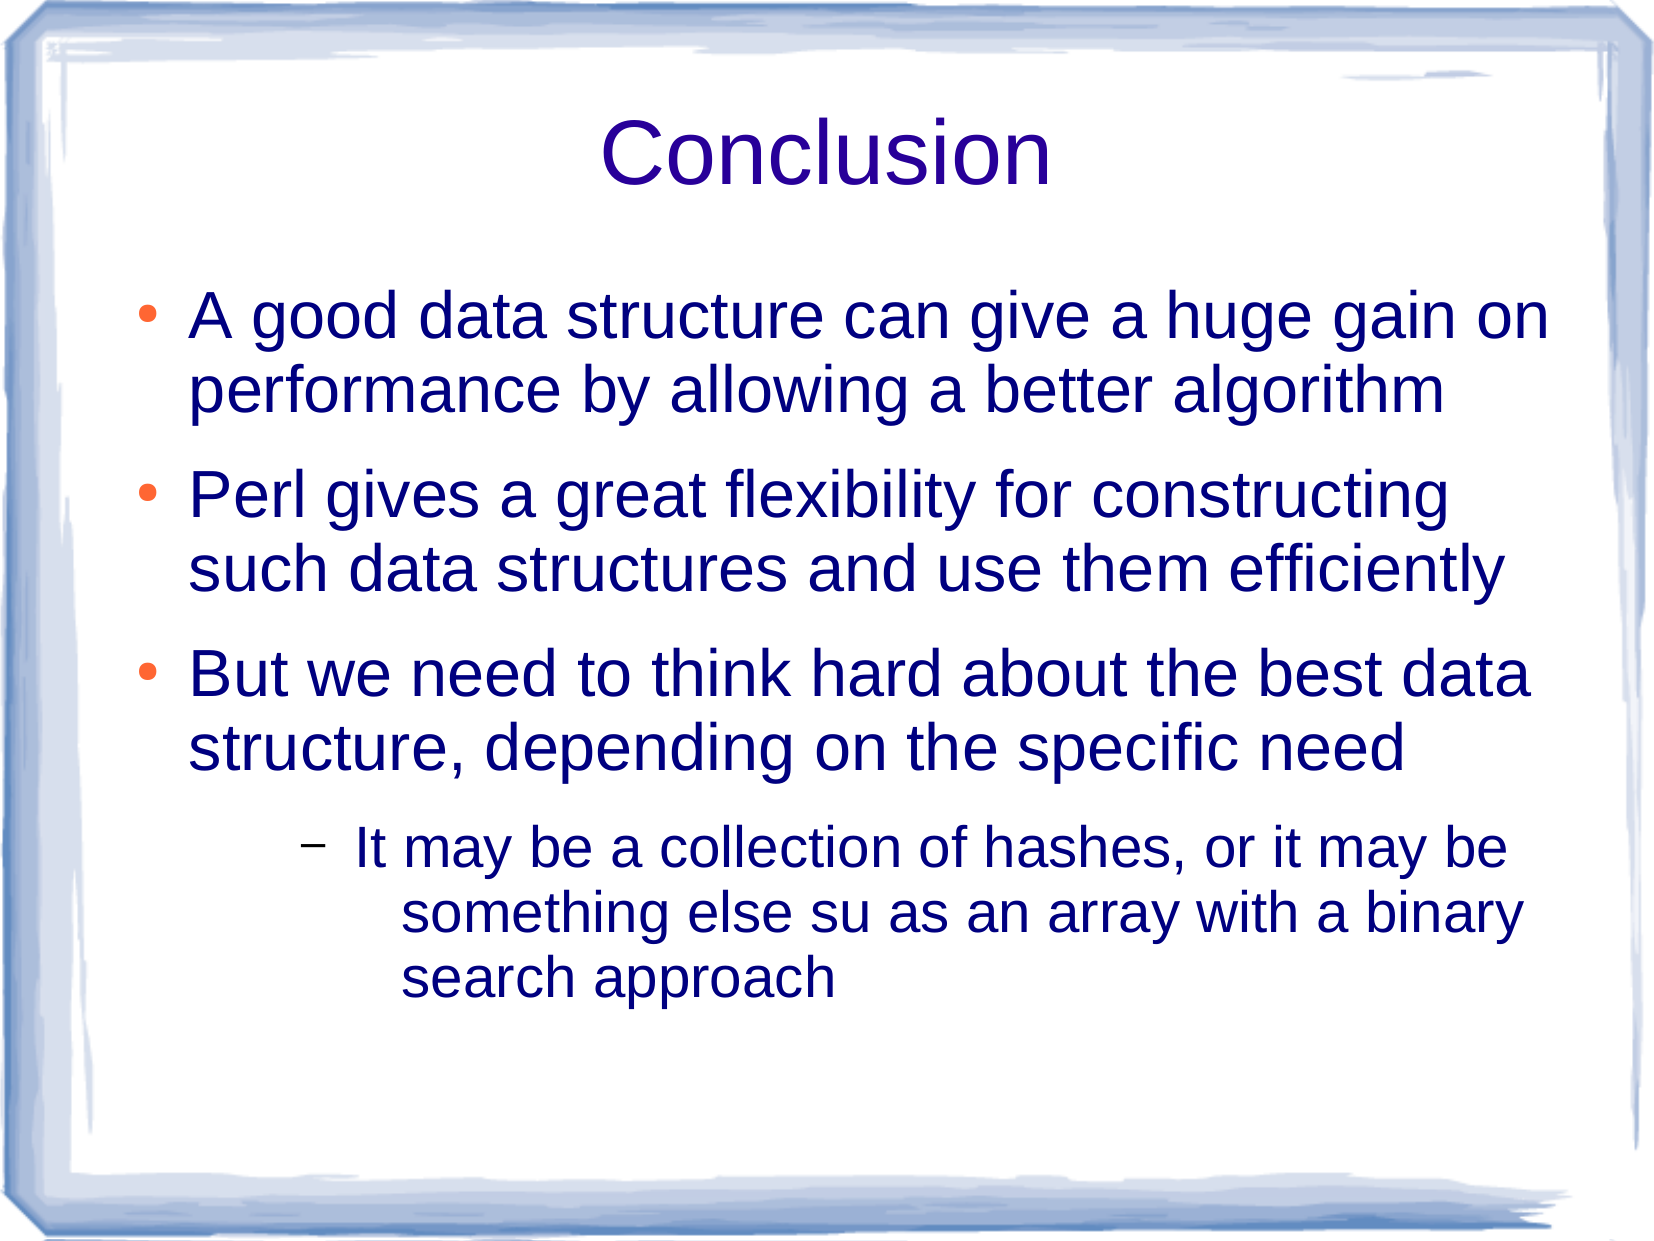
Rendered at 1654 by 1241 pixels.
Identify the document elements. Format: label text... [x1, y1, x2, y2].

list A good data structure can give a huge gain on performance by allowing a better algorithm Perl gives a great flexibility for constructing such data structures and use them efficiently But we need to think hard about the best data structure, depending on the specific need It may be a collection of hashes, or it may be something else su as an array with a binary search approach [118, 277, 1571, 1118]
title Conclusion [82, 49, 1571, 257]
picture [0, 0, 1654, 1241]
